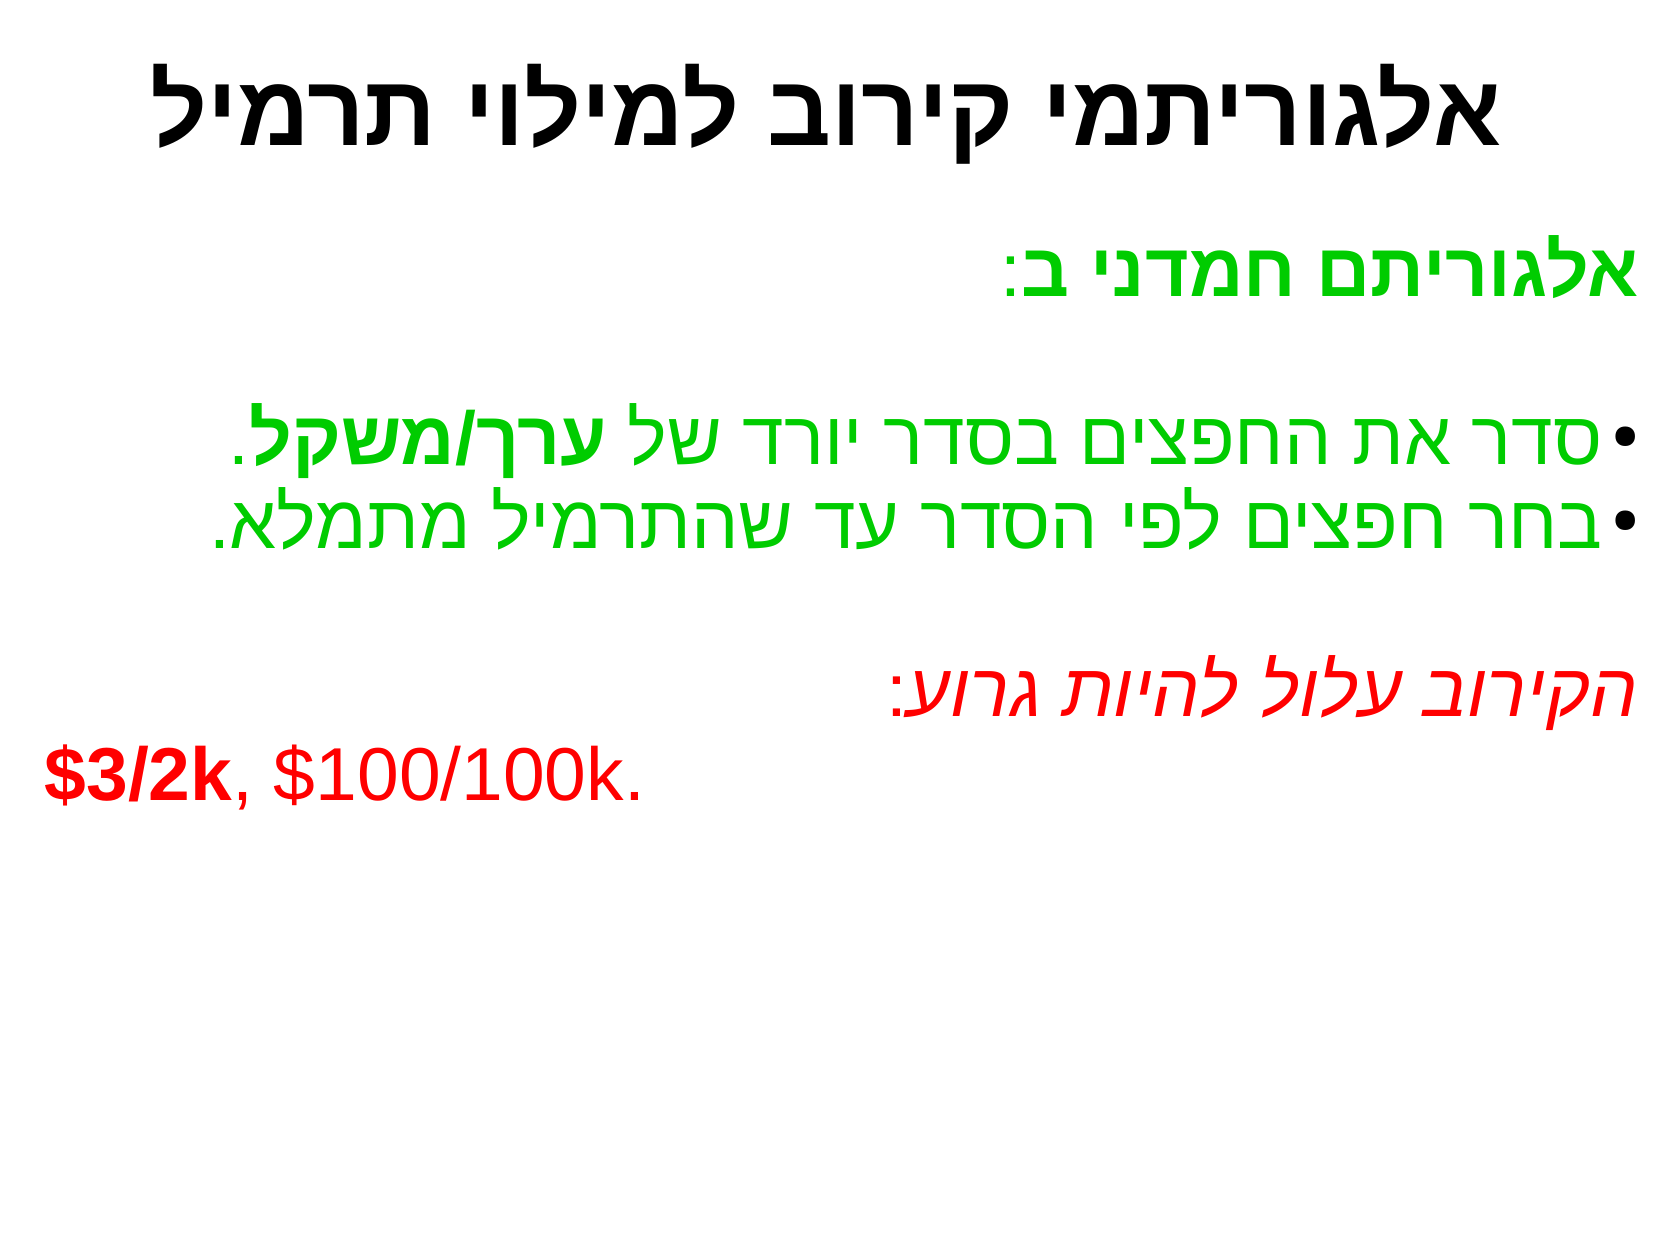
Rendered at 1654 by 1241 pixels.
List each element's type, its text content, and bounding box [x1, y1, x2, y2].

title אלגוריתמי קירוב למילוי תרמיל [0, 0, 1654, 223]
text_box אלגוריתם חמדני ב: סדר את החפצים בסדר יורד של ערך/משקל. בחר חפצים לפי הסדר עד שהתרמיל מתמלא. הקירוב עלול להיות גרוע: $3/2k, $100/100k. [30, 221, 1654, 1169]
